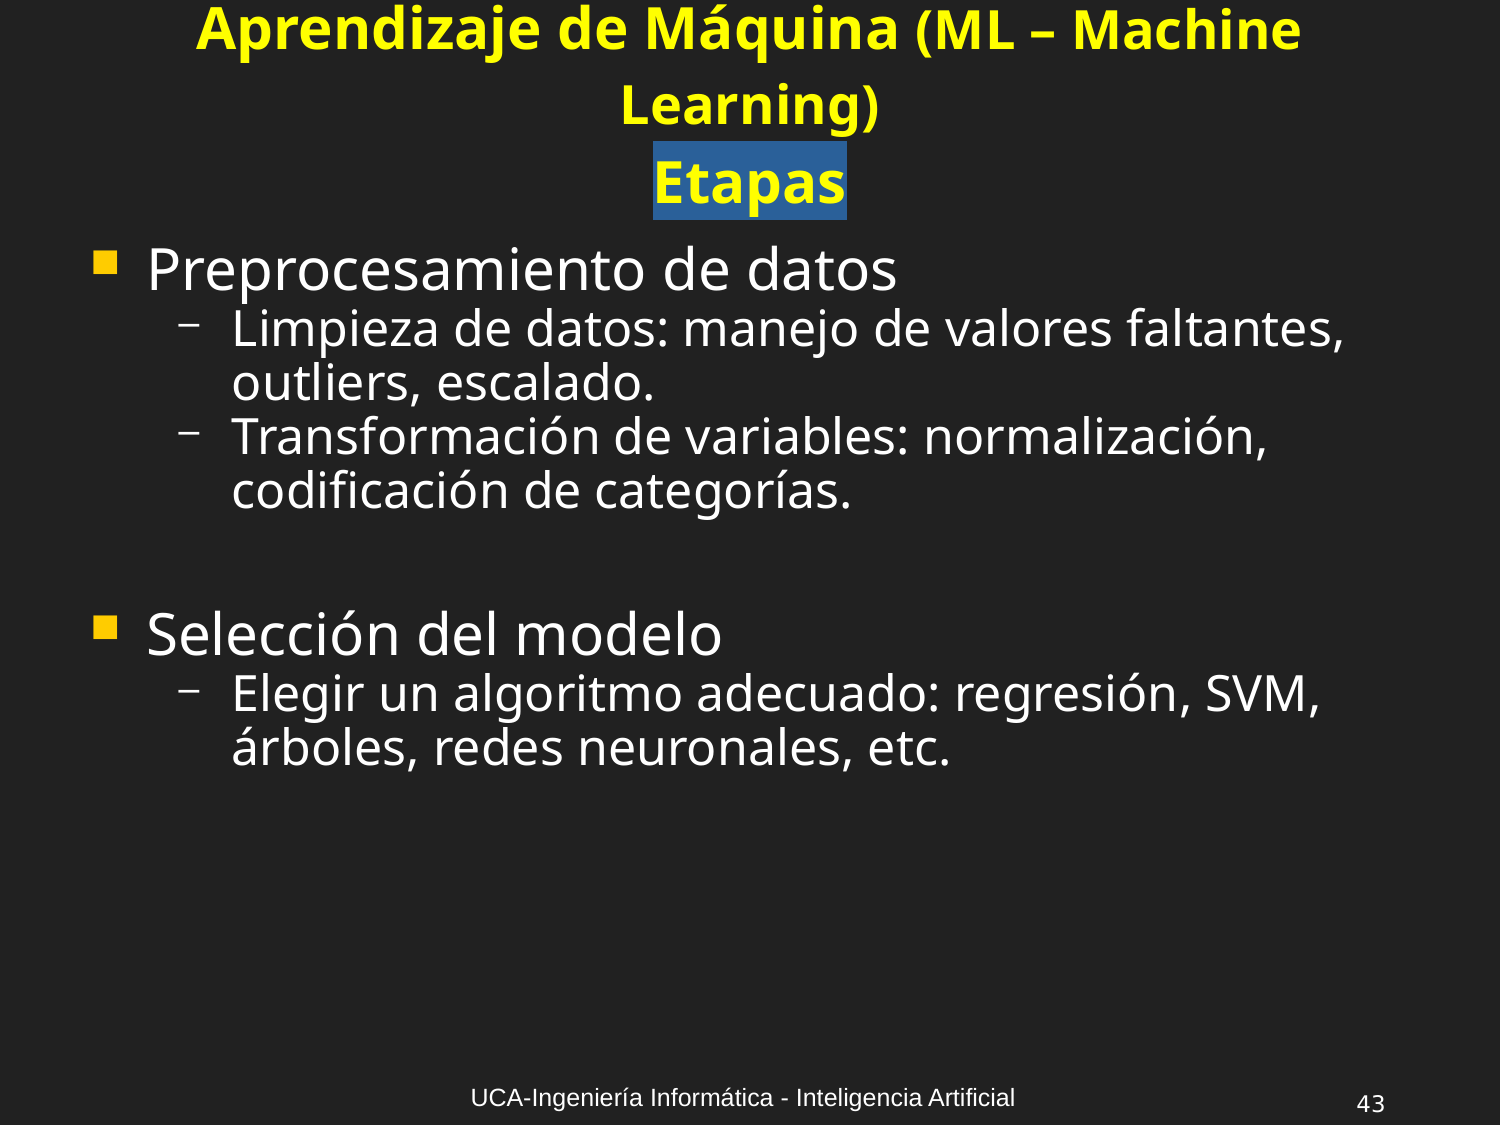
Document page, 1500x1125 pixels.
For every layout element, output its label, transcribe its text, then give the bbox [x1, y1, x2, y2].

title Aprendizaje de Máquina (ML – Machine Learning) Etapas [75, 45, 1425, 162]
text_box Preprocesamiento de datos Limpieza de datos: manejo de valores faltantes, outliers, escalado. Transformación de variables: normalización, codificación de categorías. Selección del modelo Elegir un algoritmo adecuado: regresión, SVM, árboles, redes neuronales, etc. [75, 232, 1426, 1051]
